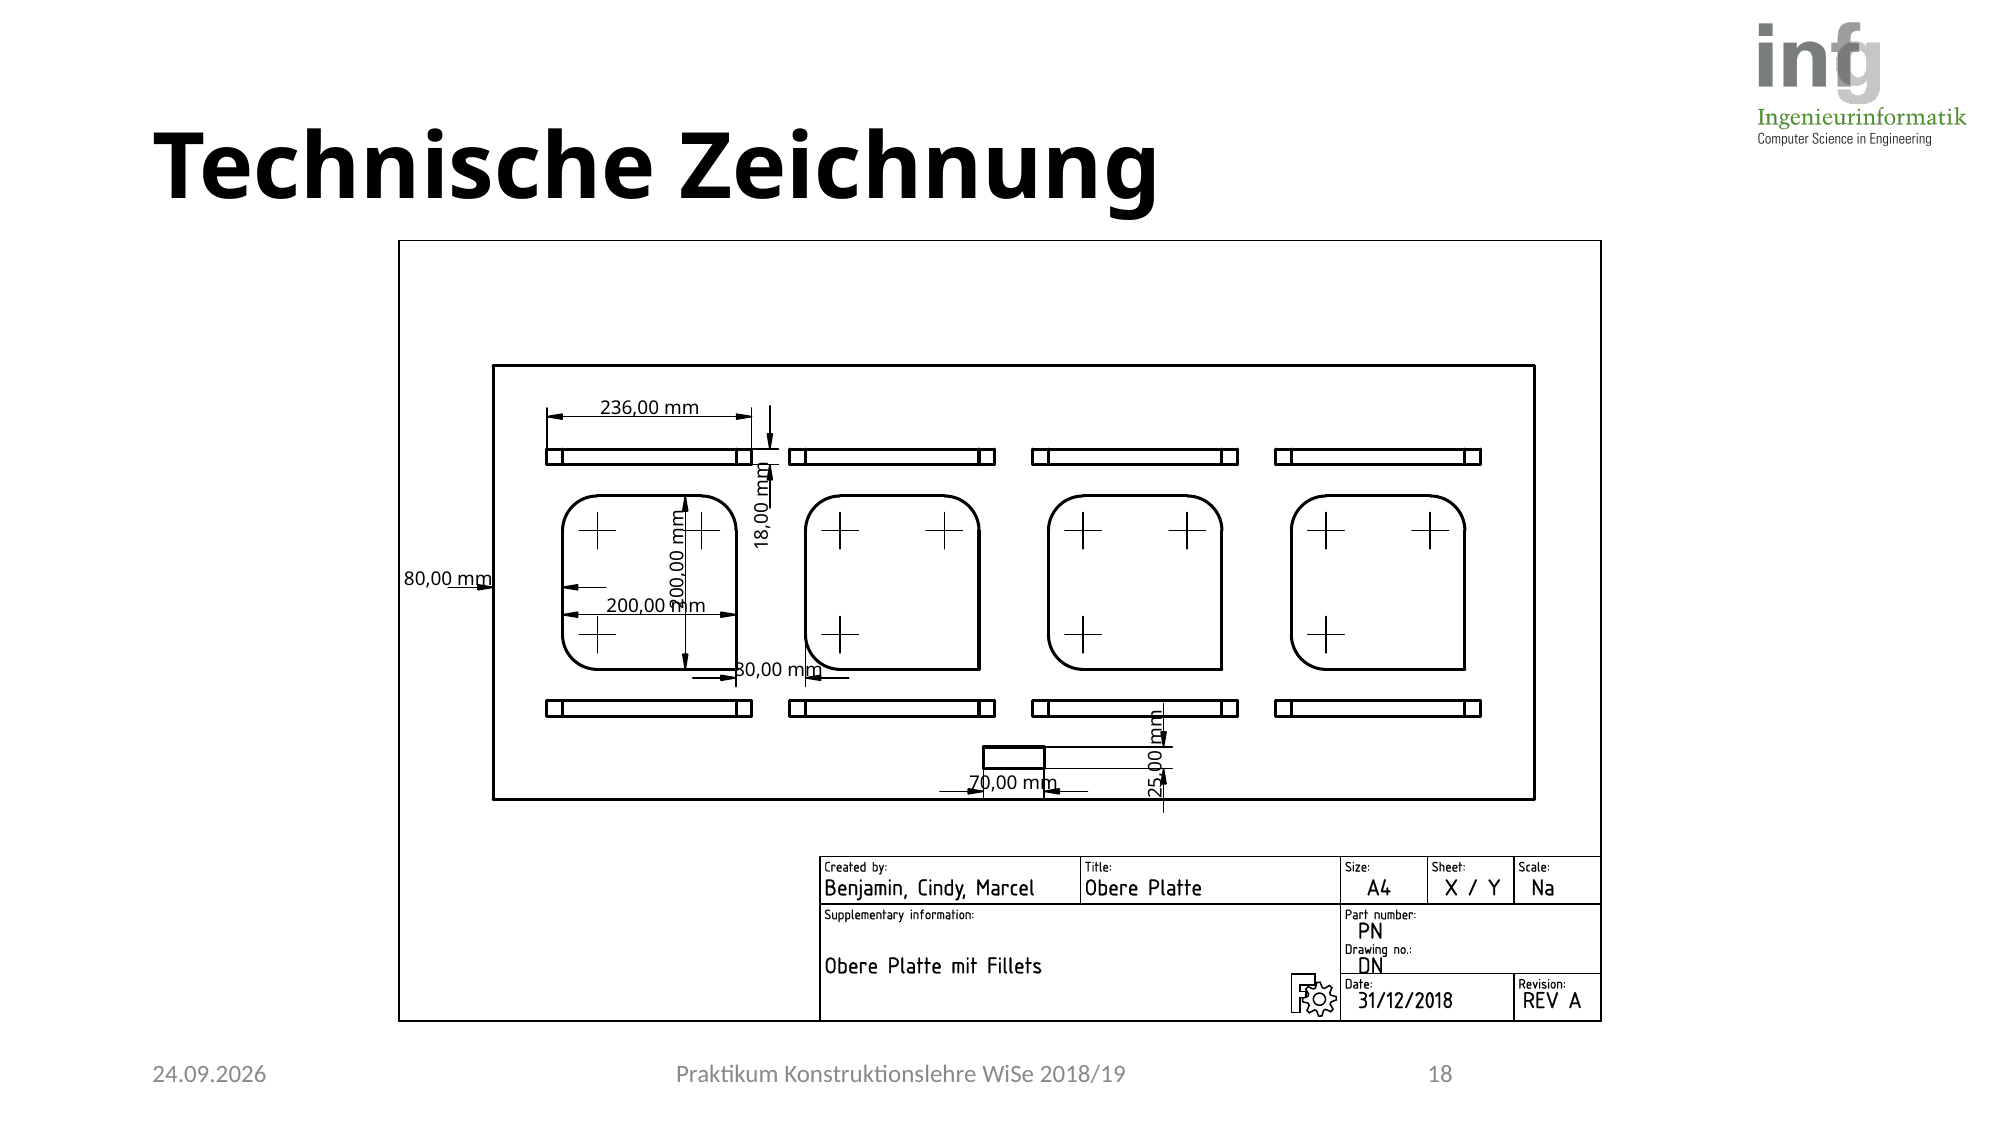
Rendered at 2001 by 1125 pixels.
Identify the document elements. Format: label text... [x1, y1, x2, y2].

text_box Praktikum Konstruktionslehre WiSe 2018/19 [403, 1042, 1400, 1103]
text_box 10.01.2019 [137, 1042, 403, 1103]
picture [355, 153, 1645, 1066]
title Technische Zeichnung [137, 59, 1863, 278]
text_box 18 [1412, 1042, 1863, 1103]
